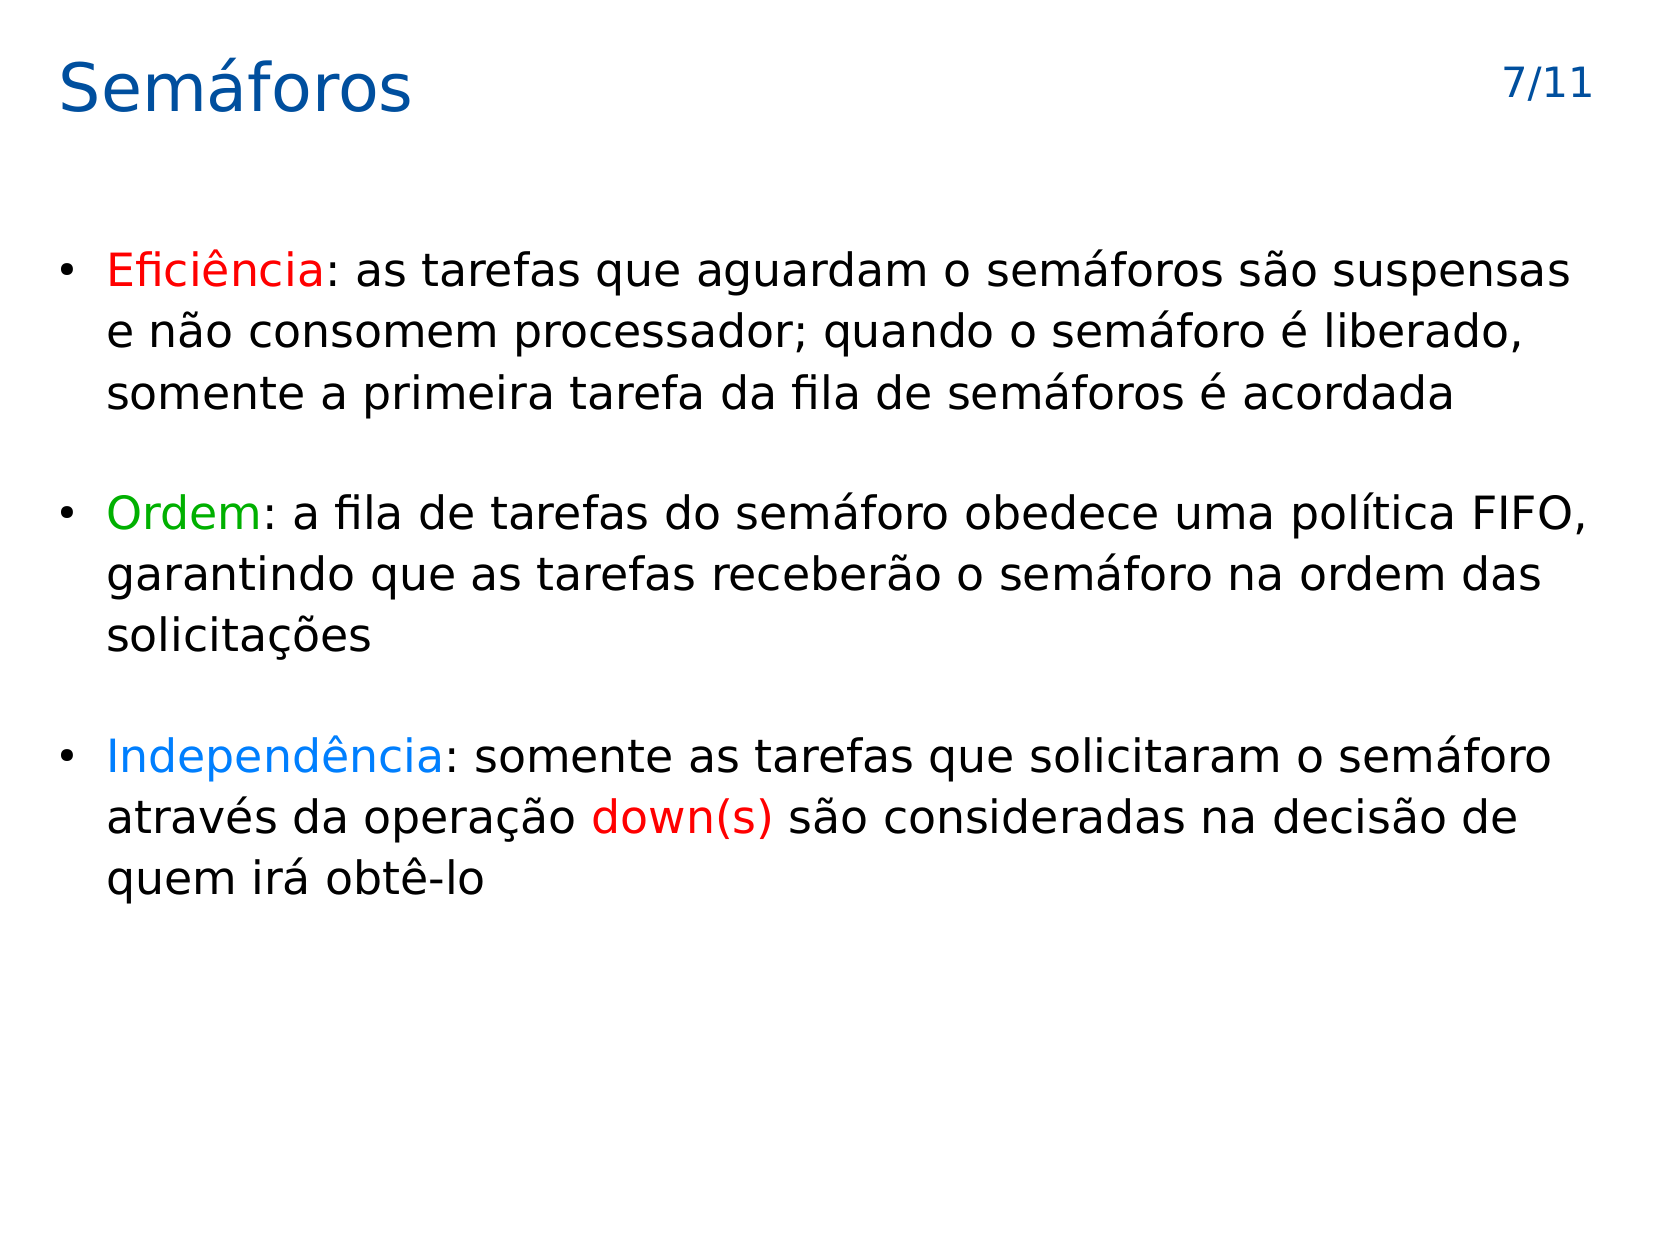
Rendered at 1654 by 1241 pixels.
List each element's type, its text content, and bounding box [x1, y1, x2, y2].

title Semáforos [59, 29, 1625, 148]
list Eficiência: as tarefas que aguardam o semáforos são suspensas e não consomem processador; quando o semáforo é liberado, somente a primeira tarefa da fila de semáforos é acordada Ordem: a fila de tarefas do semáforo obedece uma política FIFO, garantindo que as tarefas receberão o semáforo na ordem das solicitações Independência: somente as tarefas que solicitaram o semáforo através da operação down(s) são consideradas na decisão de quem irá obtê-lo [59, 236, 1595, 1211]
